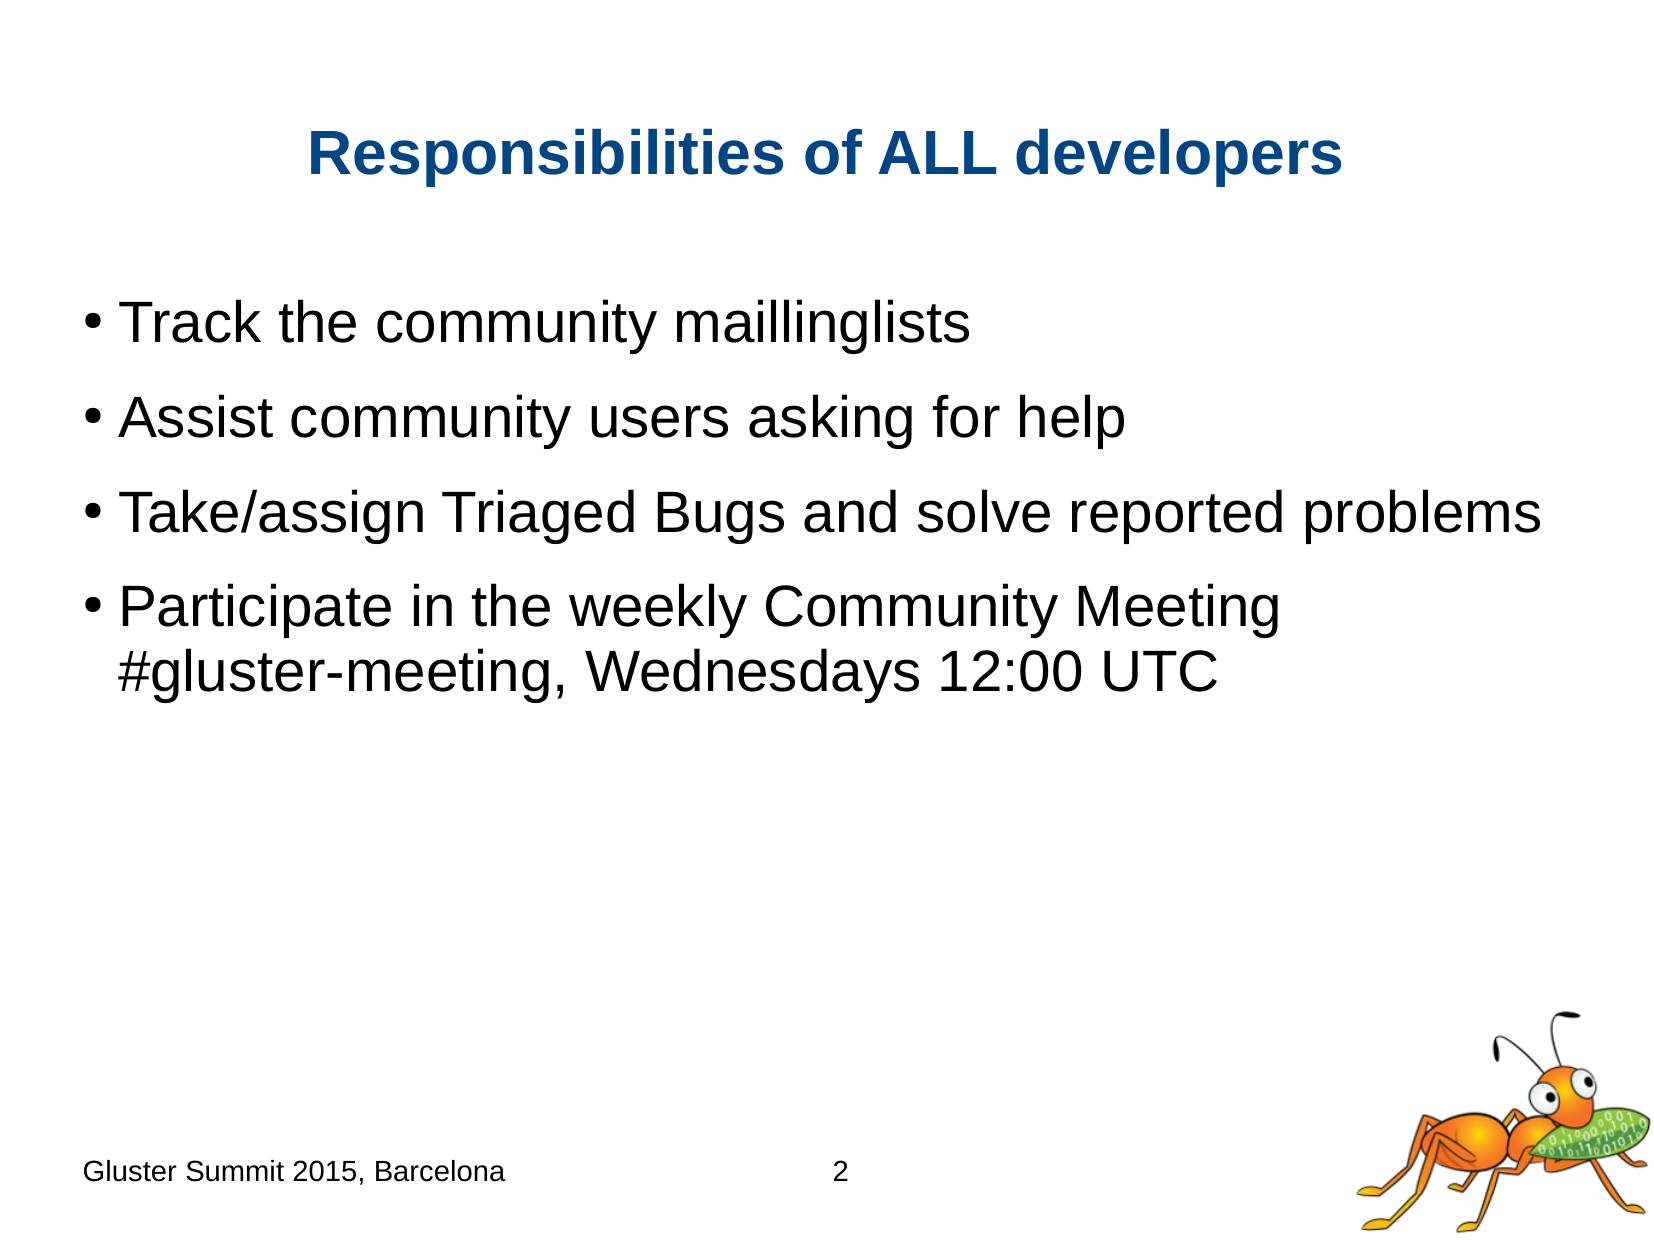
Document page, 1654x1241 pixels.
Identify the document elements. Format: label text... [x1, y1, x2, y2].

picture [1353, 1009, 1654, 1235]
title Responsibilities of ALL developers [82, 49, 1571, 257]
list Track the community maillinglists Assist community users asking for help Take/assign Triaged Bugs and solve reported problems Participate in the weekly Community Meeting #gluster-meeting, Wednesdays 12:00 UTC [82, 290, 1571, 1010]
